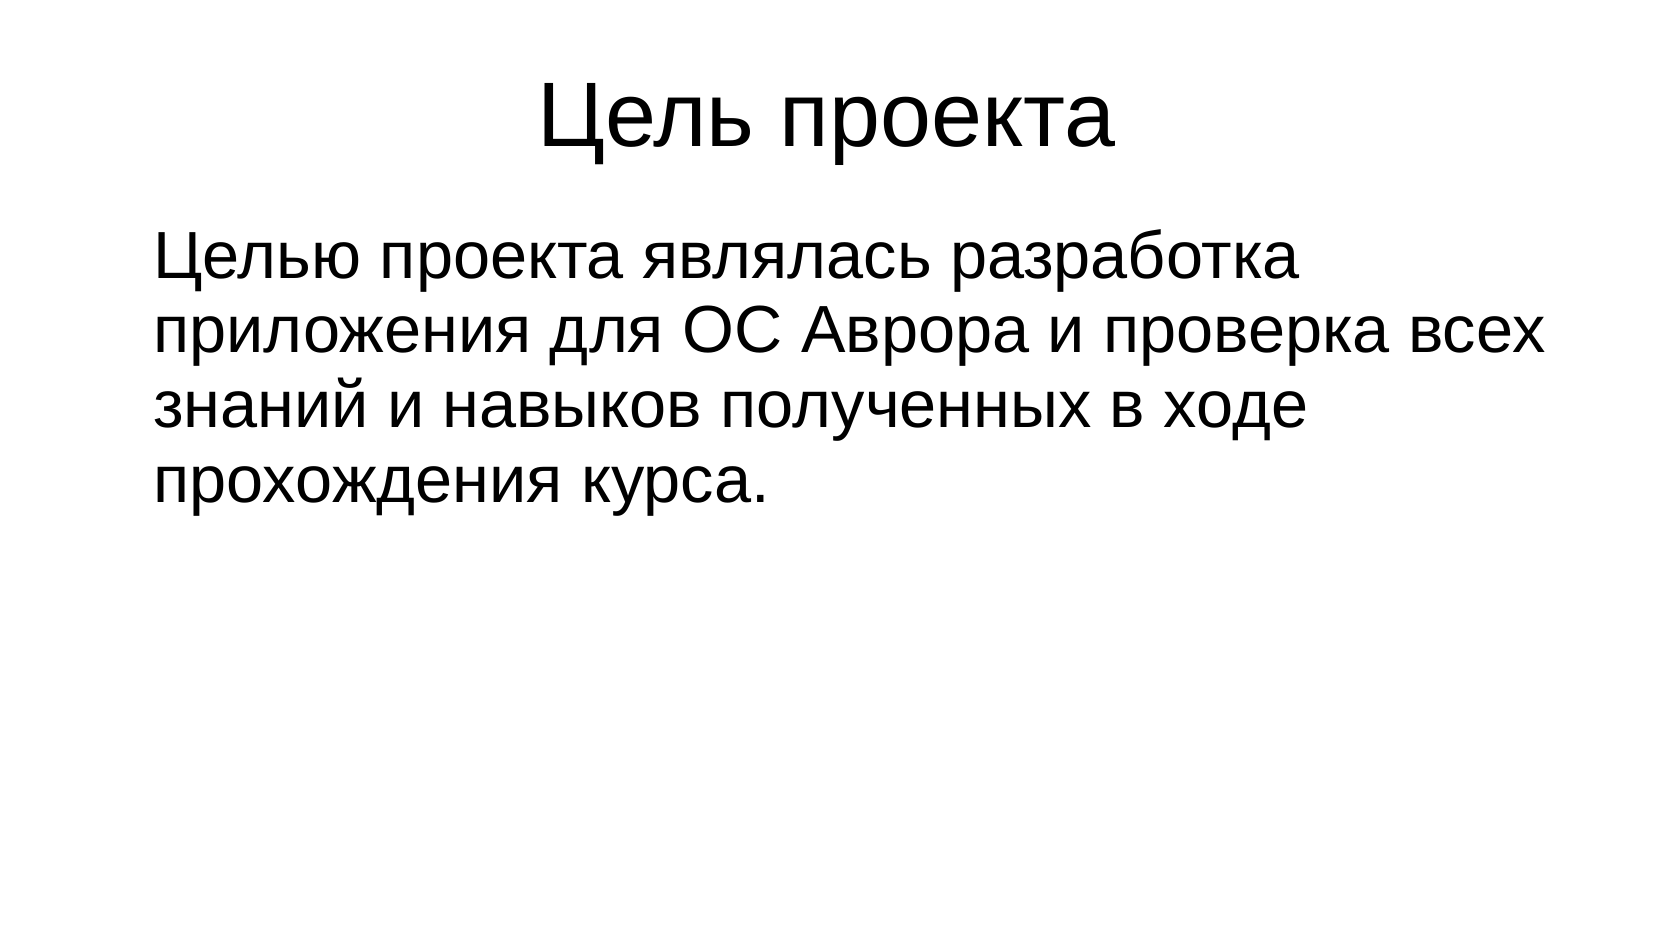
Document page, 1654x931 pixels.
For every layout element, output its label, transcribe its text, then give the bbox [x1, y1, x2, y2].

title Цель проекта [82, 37, 1571, 193]
list Целью проекта являлась разработка приложения для ОС Аврора и проверка всех знаний и навыков полученных в ходе прохождения курса. [82, 217, 1571, 758]
